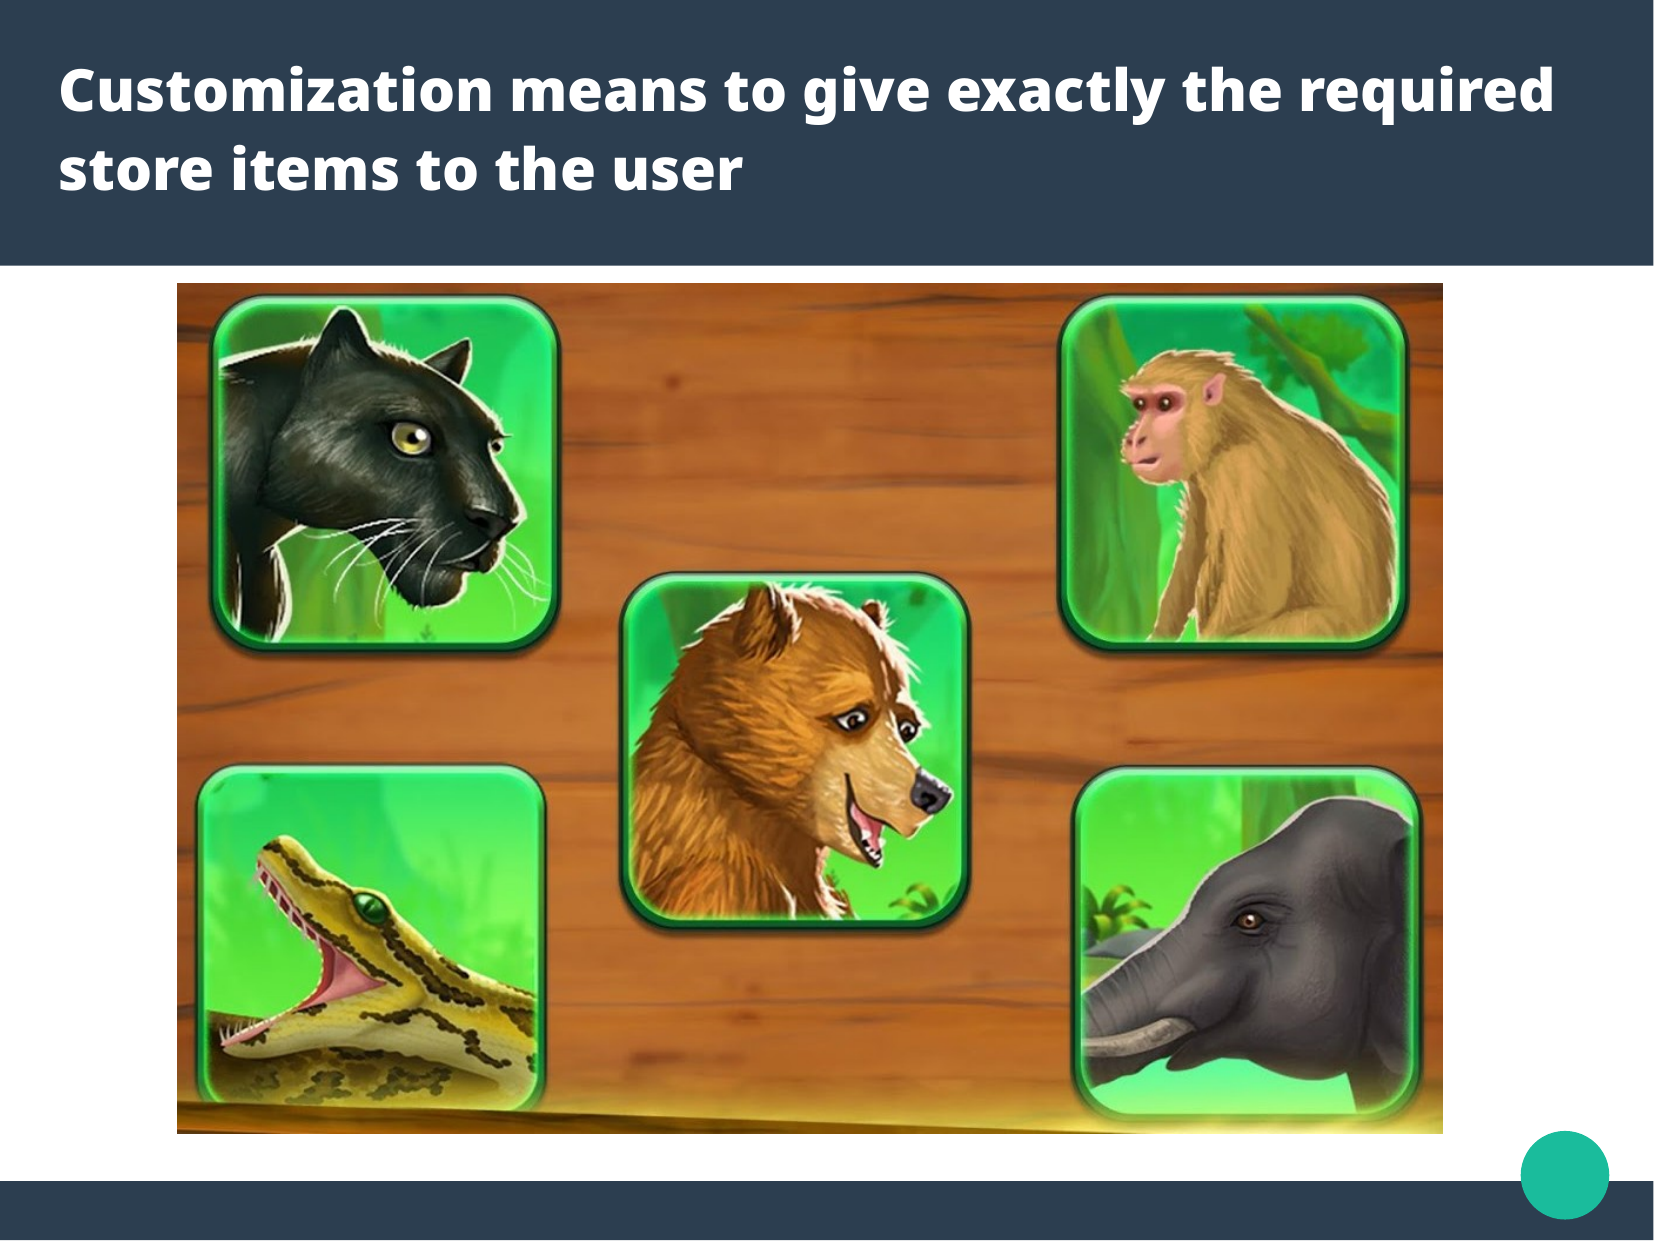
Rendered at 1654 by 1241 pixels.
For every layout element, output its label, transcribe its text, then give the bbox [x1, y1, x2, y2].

title Customization means to give exactly the required store items to the user [59, 49, 1595, 207]
picture [177, 283, 1443, 1134]
